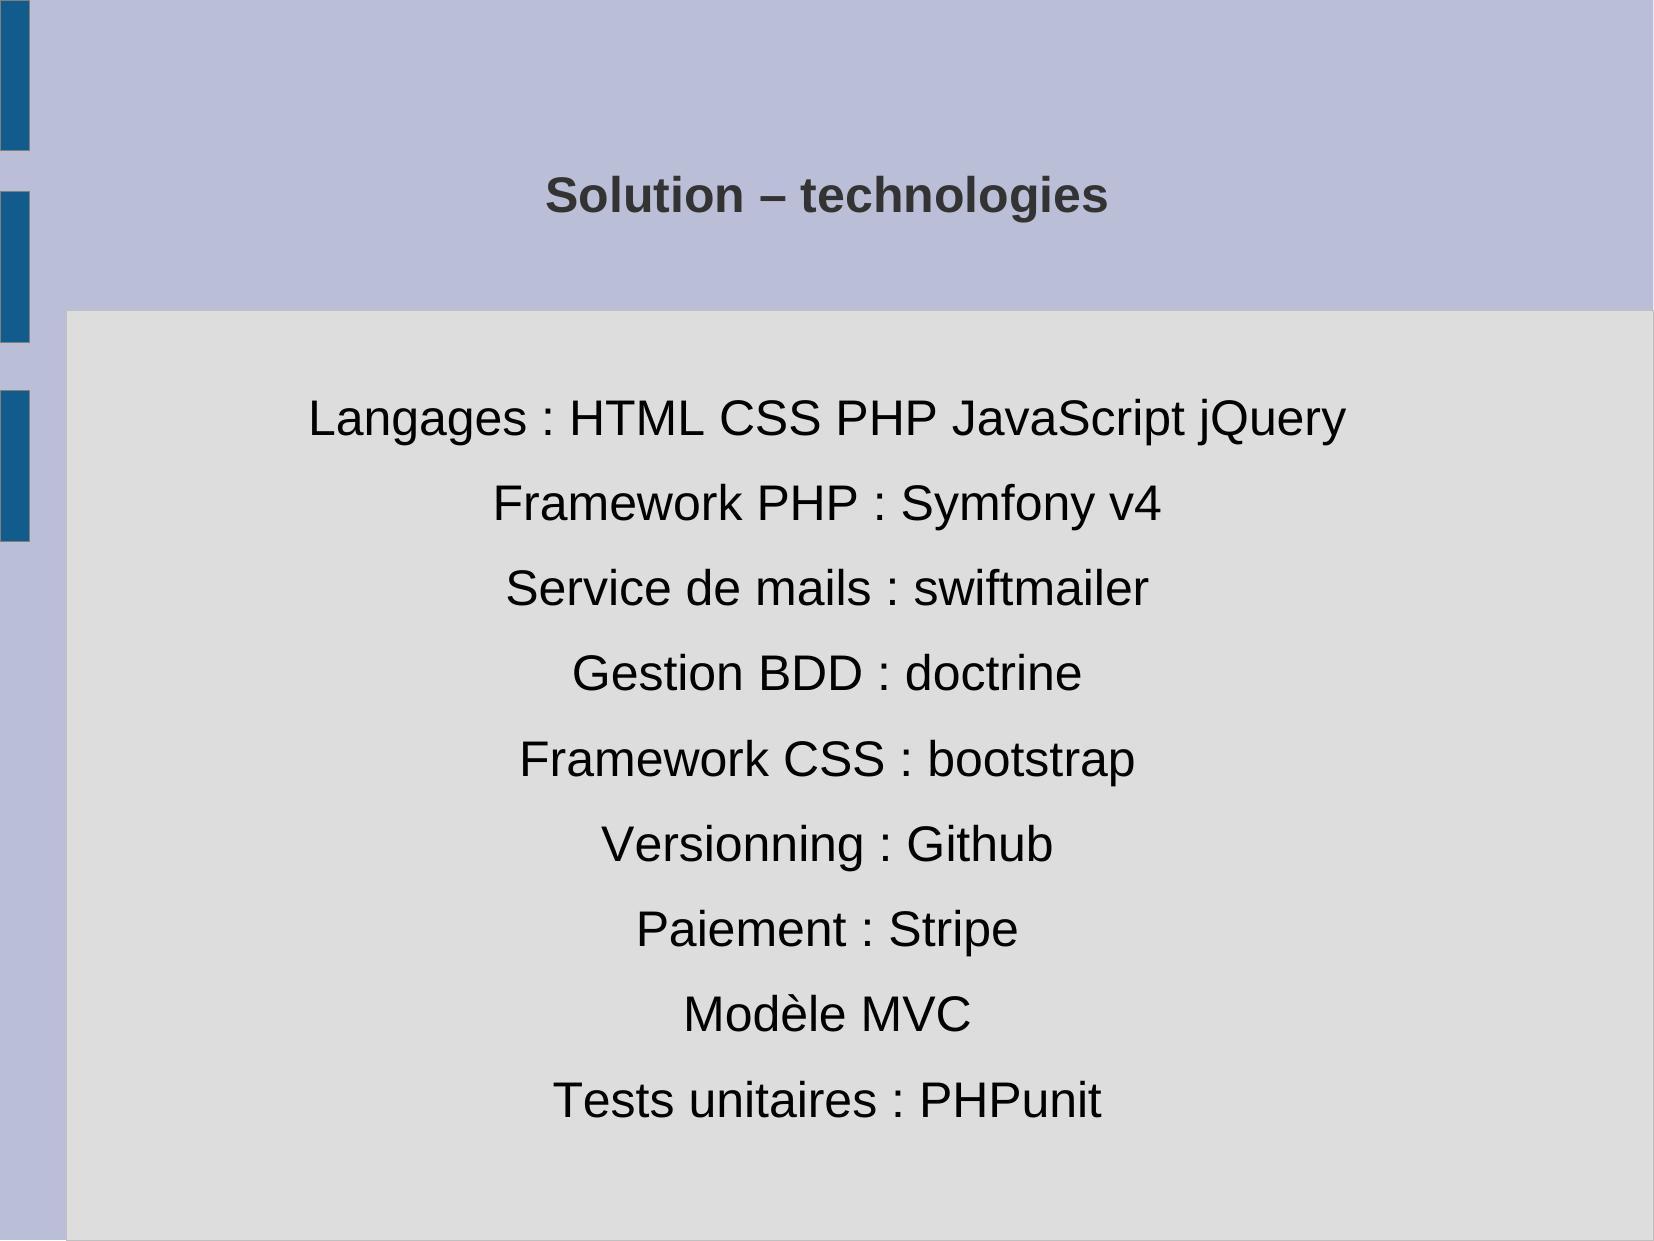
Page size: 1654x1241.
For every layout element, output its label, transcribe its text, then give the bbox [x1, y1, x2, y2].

title Solution – technologies [121, 91, 1534, 299]
list Langages : HTML CSS PHP JavaScript jQuery Framework PHP : Symfony v4 Service de mails : swiftmailer Gestion BDD : doctrine Framework CSS : bootstrap Versionning : Github Paiement : Stripe Modèle MVC Tests unitaires : PHPunit [121, 389, 1534, 1128]
